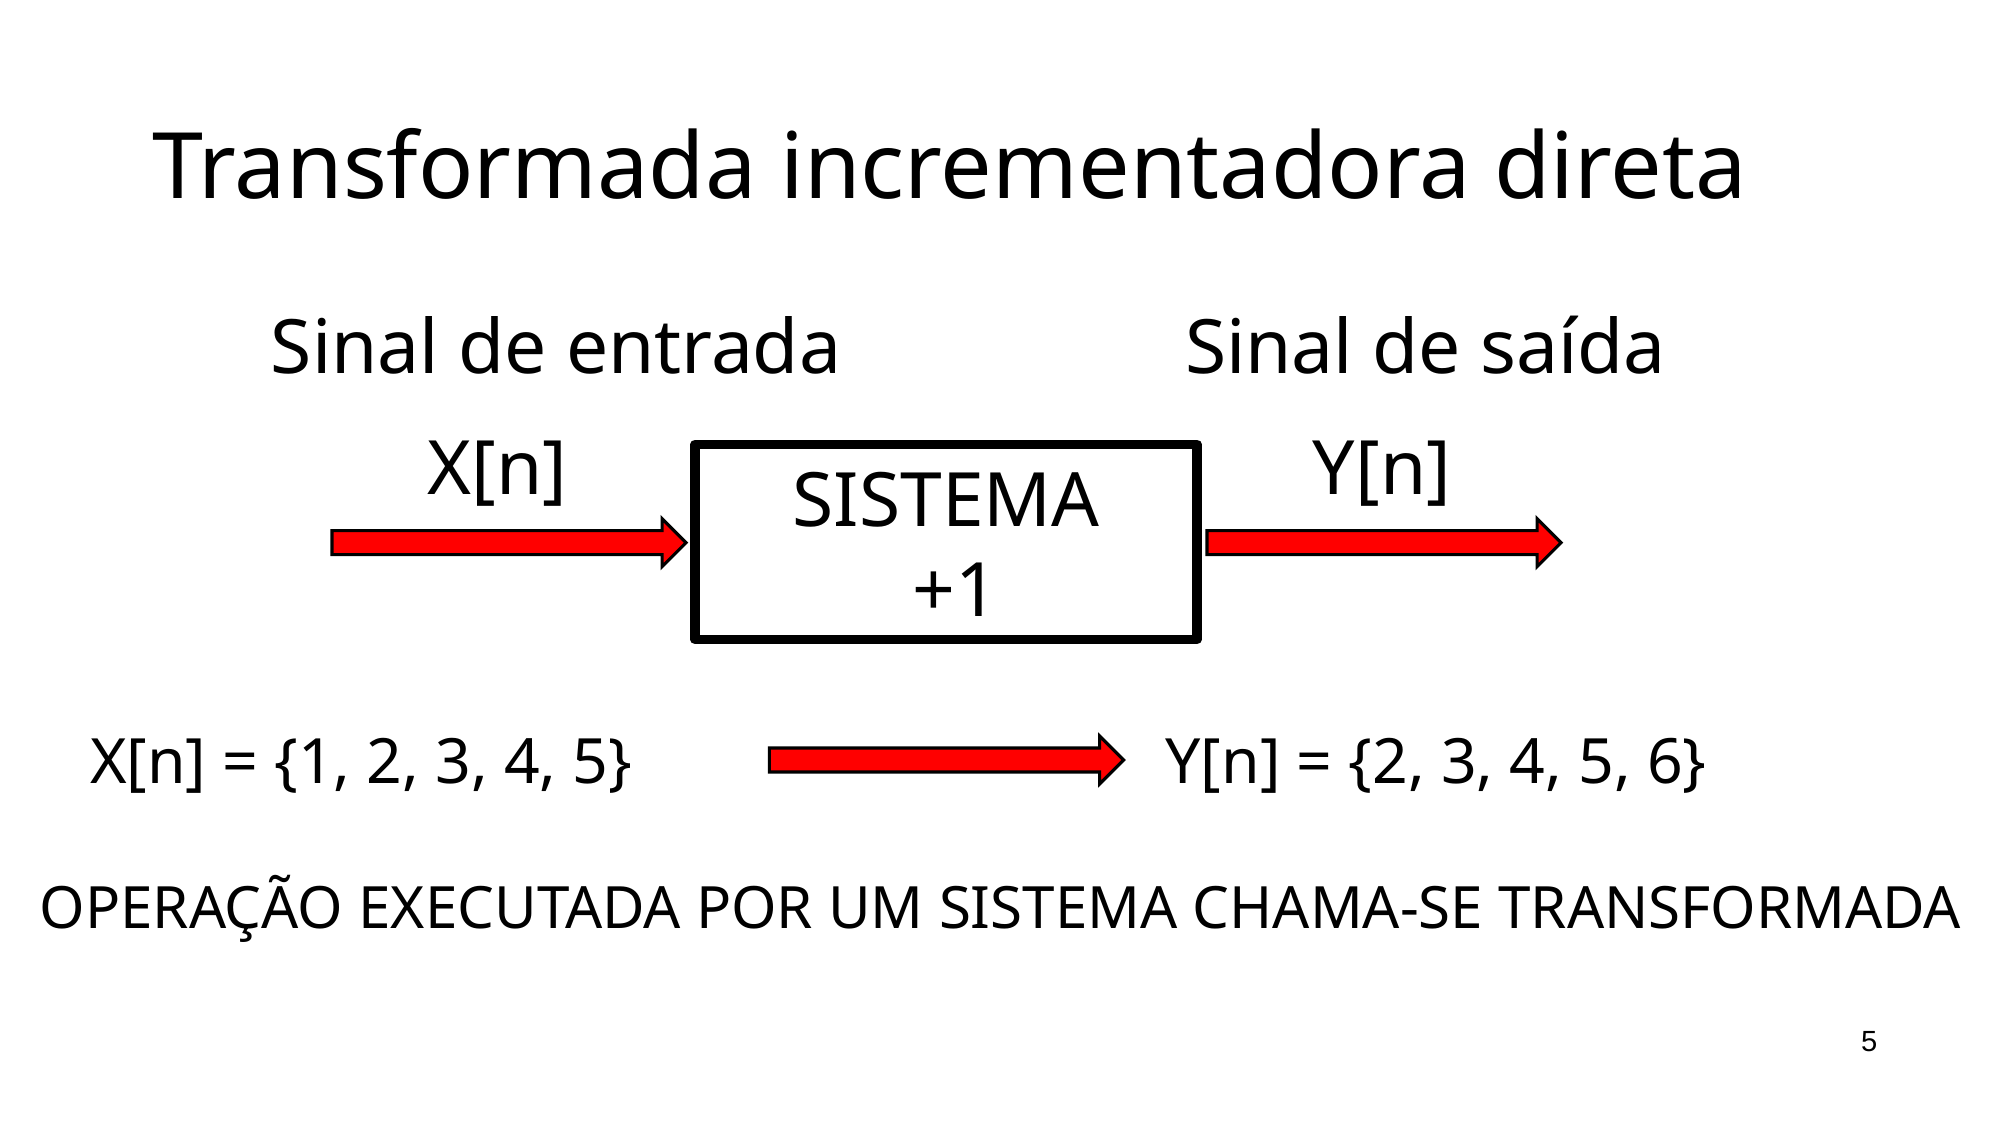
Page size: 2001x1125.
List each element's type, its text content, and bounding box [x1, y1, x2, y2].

text_box Y[n] [1297, 411, 1501, 517]
text_box Y[n] = {2, 3, 4, 5, 6} [1150, 713, 2000, 804]
text_box [1206, 518, 1562, 567]
text_box OPERAÇÃO EXECUTADA POR UM SISTEMA CHAMA-SE TRANSFORMADA [0, 862, 2000, 948]
text_box [331, 518, 687, 567]
text_box Sinal de entrada [212, 290, 901, 396]
text_box <number> [1846, 1017, 2000, 1088]
text_box X[n] [412, 411, 600, 517]
text_box Sinal de saída [1139, 290, 1712, 396]
text_box X[n] = {1, 2, 3, 4, 5} [74, 713, 1013, 804]
text_box SISTEMA +1 [695, 444, 1198, 640]
text_box [1013, 736, 1124, 784]
title Transformada incrementadora direta [137, 59, 1863, 278]
